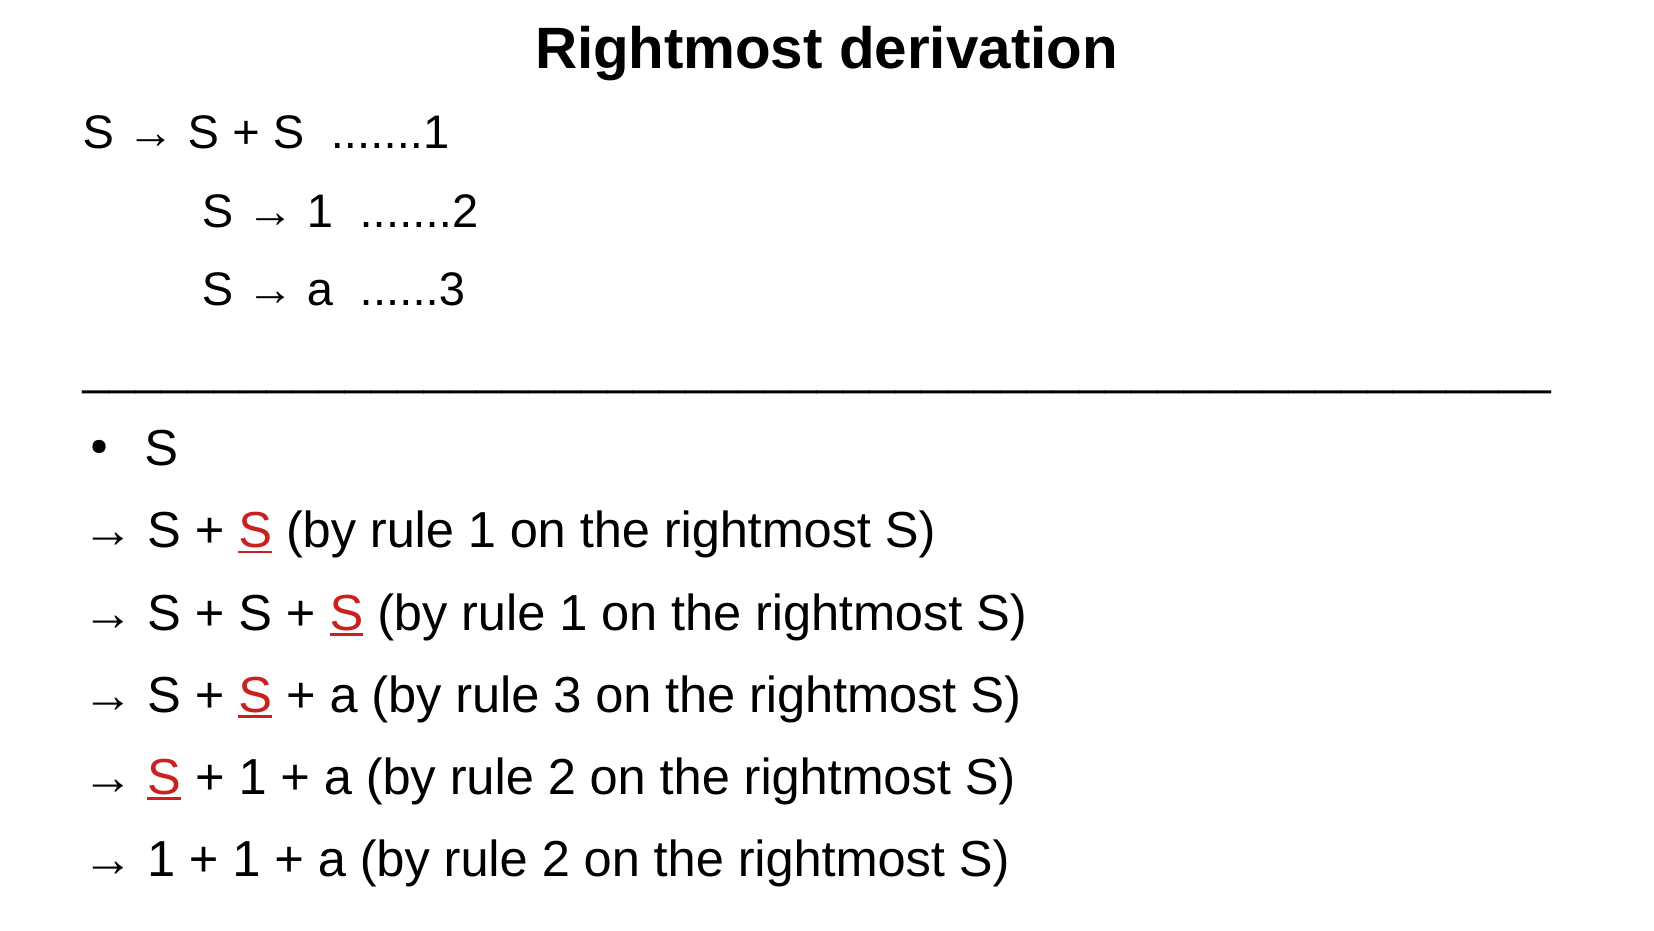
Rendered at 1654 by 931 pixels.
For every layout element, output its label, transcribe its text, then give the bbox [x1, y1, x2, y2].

list S → S + S .......1 S → 1 .......2 S → a ......3 ________________________________________________________ S → S + S (by rule 1 on the rightmost S) → S + S + S (by rule 1 on the rightmost S) → S + S + a (by rule 3 on the rightmost S) → S + 1 + a (by rule 2 on the rightmost S) → 1 + 1 + a (by rule 2 on the rightmost S) [82, 106, 1571, 898]
title Rightmost derivation [82, 15, 1571, 81]
